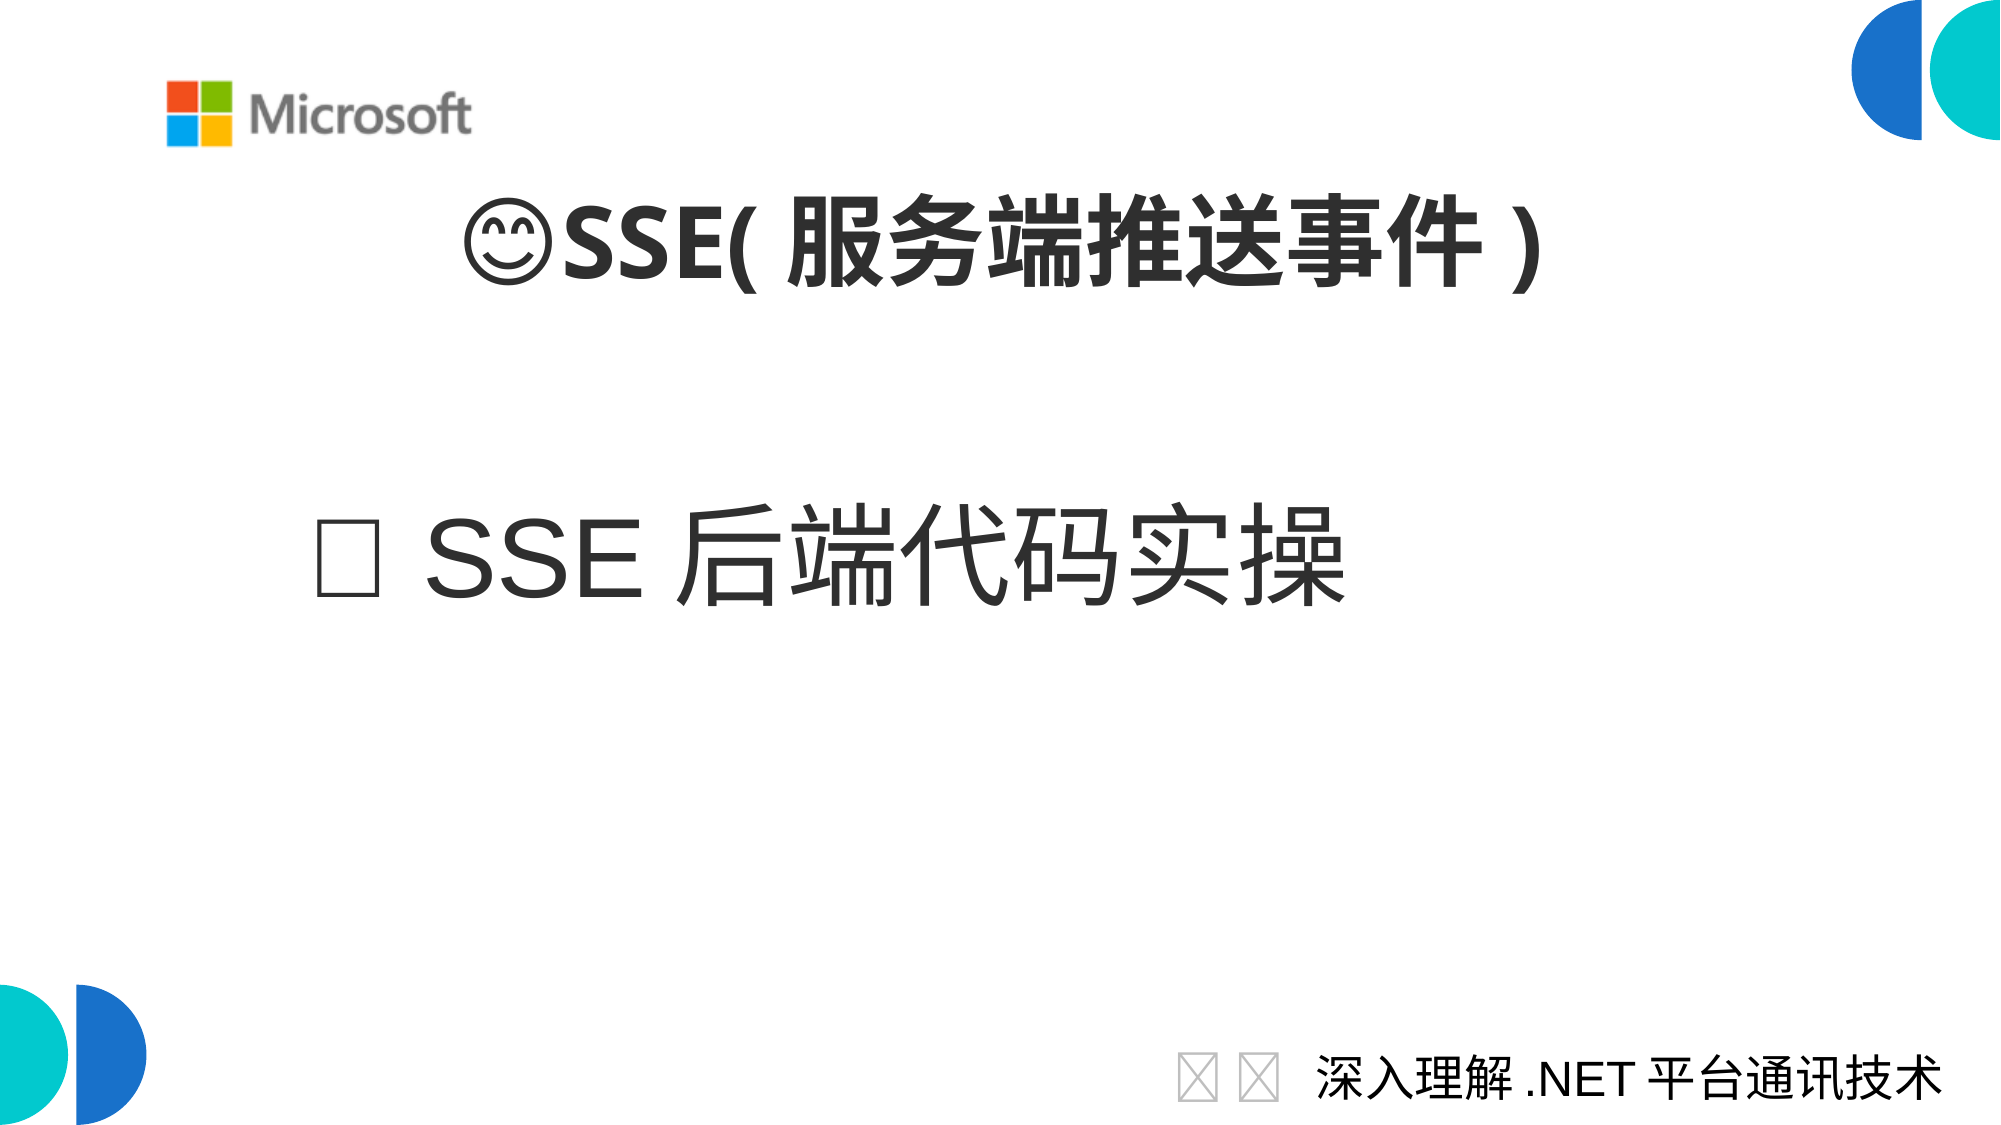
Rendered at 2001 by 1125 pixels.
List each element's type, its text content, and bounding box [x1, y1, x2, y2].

picture [85, 41, 552, 189]
title 😊SSE(服务端推送事件) [138, 145, 1862, 332]
text_box 🚀 SSE后端代码实操 [291, 477, 1874, 690]
text_box [1702, 6, 2001, 160]
subtitle 🚀 🚀 深入理解.NET平台通讯技术 [1173, 1046, 1952, 1107]
